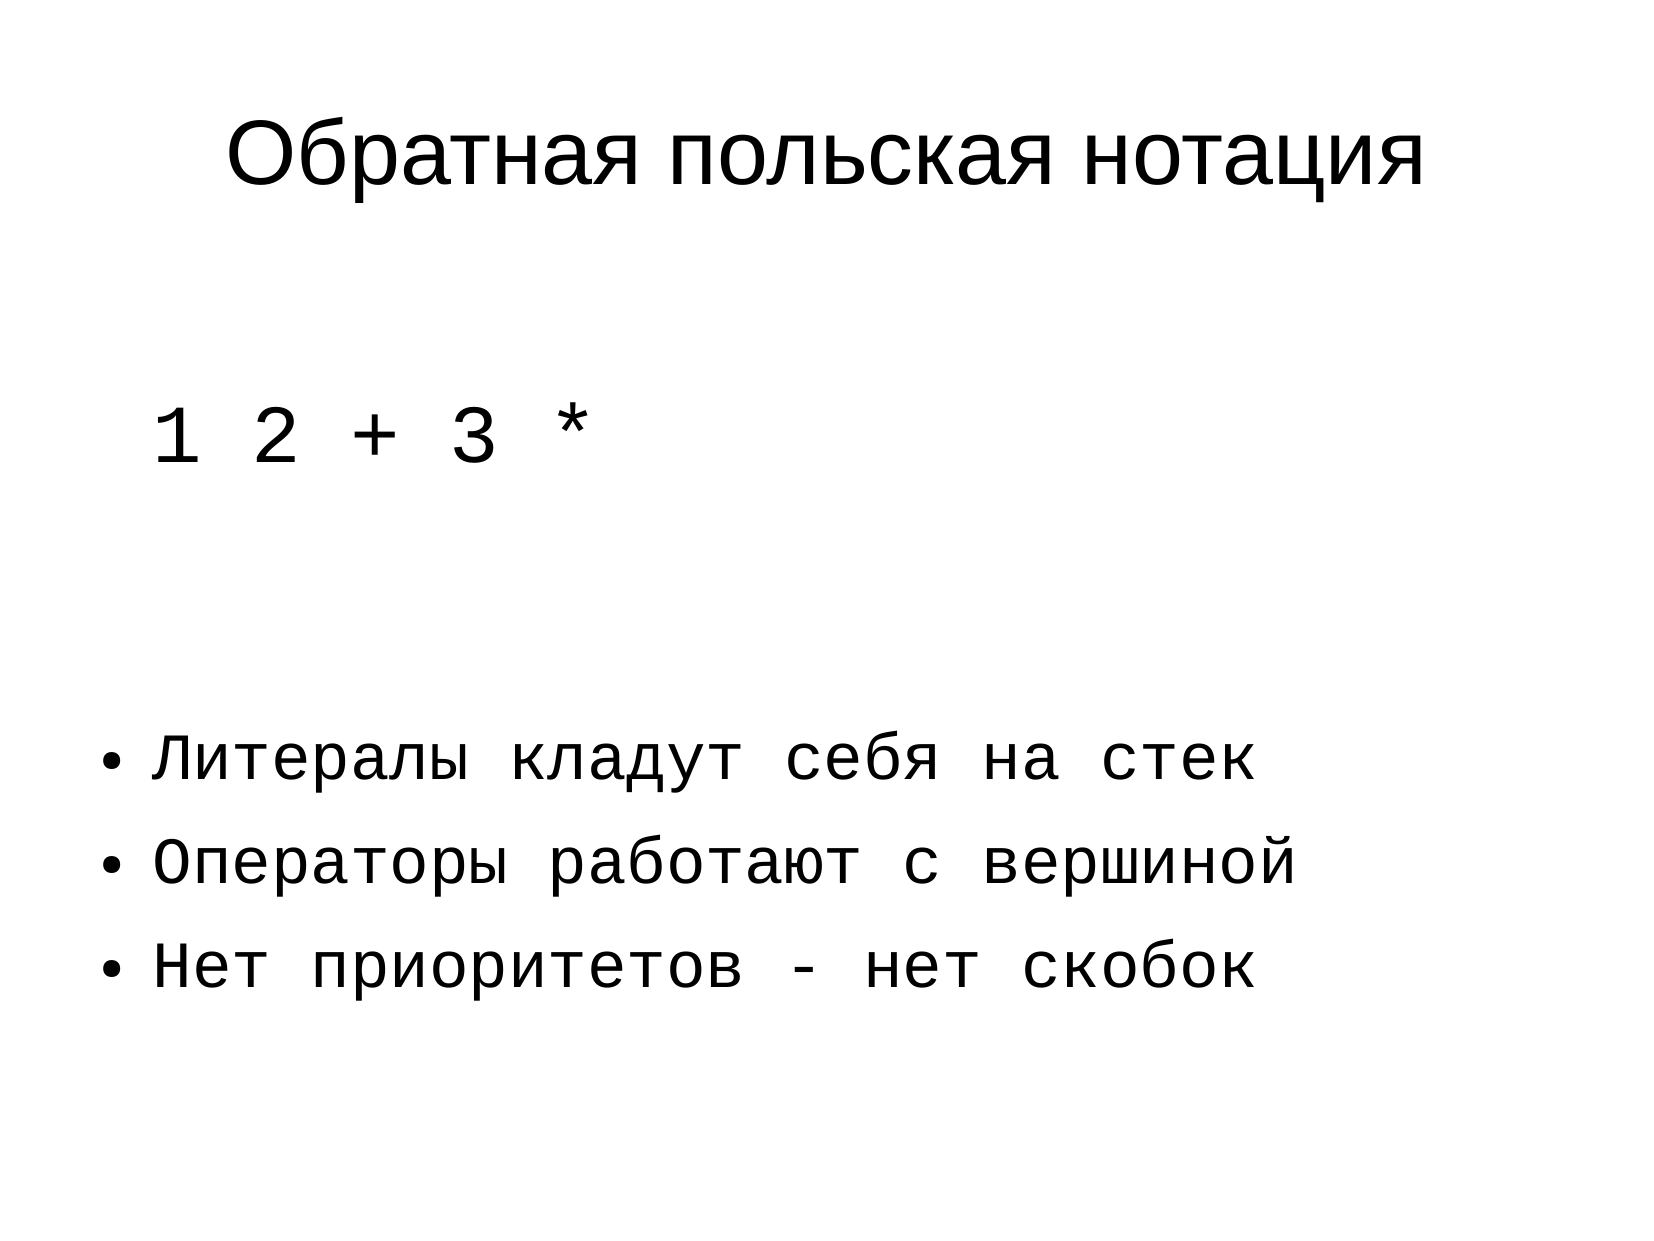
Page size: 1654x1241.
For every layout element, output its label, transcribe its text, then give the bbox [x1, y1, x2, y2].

list 1 2 + 3 * Литералы кладут себя на стек Операторы работают с вершиной Нет приоритетов - нет скобок [82, 290, 1538, 1010]
title Обратная польская нотация [82, 49, 1571, 257]
